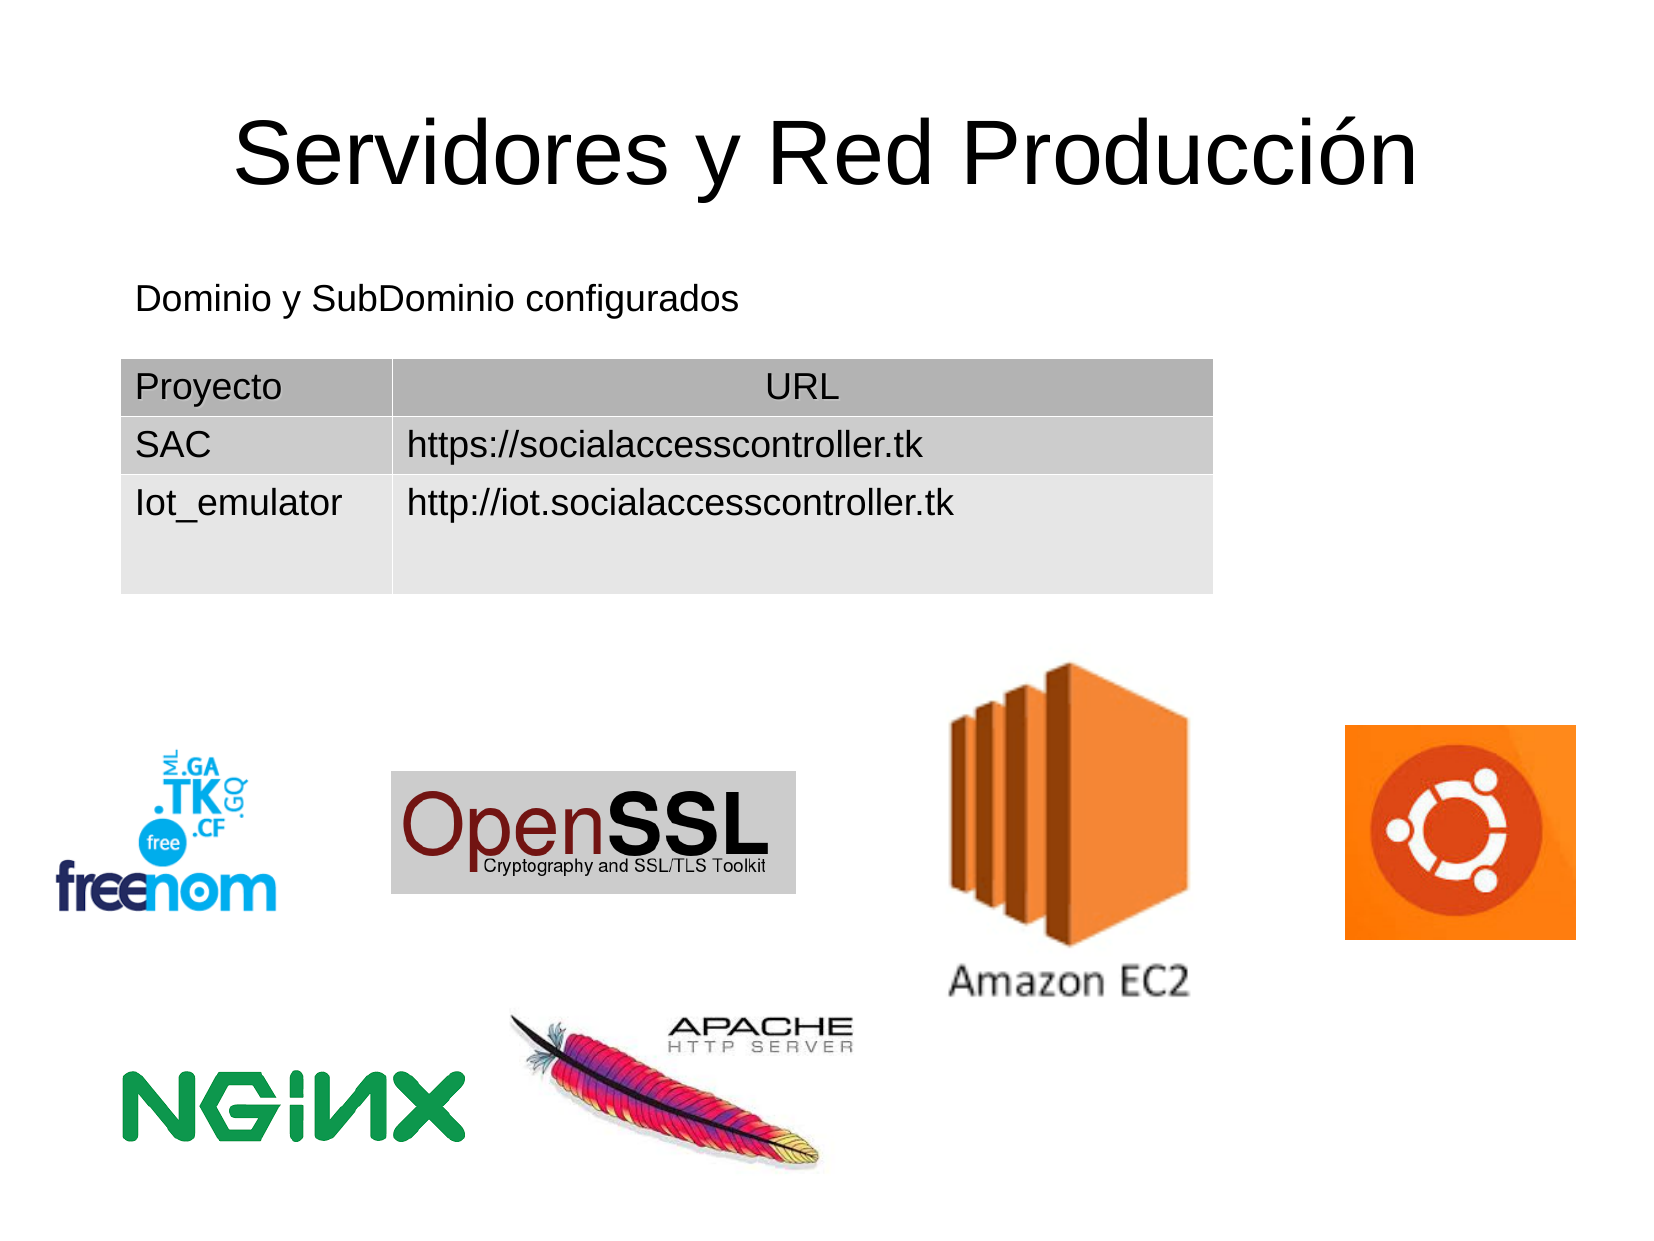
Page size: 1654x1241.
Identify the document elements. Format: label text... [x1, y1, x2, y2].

table_header Proyecto [121, 359, 392, 416]
picture [30, 724, 301, 941]
table_cell Iot_emulator [121, 475, 392, 594]
table_cell http://iot.socialaccesscontroller.tk [393, 475, 1213, 594]
table_header URL [393, 359, 1213, 416]
picture [105, 629, 1261, 1186]
picture [1345, 725, 1576, 940]
table_cell https://socialaccesscontroller.tk [393, 417, 1213, 474]
picture [391, 771, 796, 894]
title Servidores y Red Producción [82, 49, 1571, 257]
table_cell SAC [121, 417, 392, 474]
text_box Dominio y SubDominio configurados [120, 270, 755, 327]
